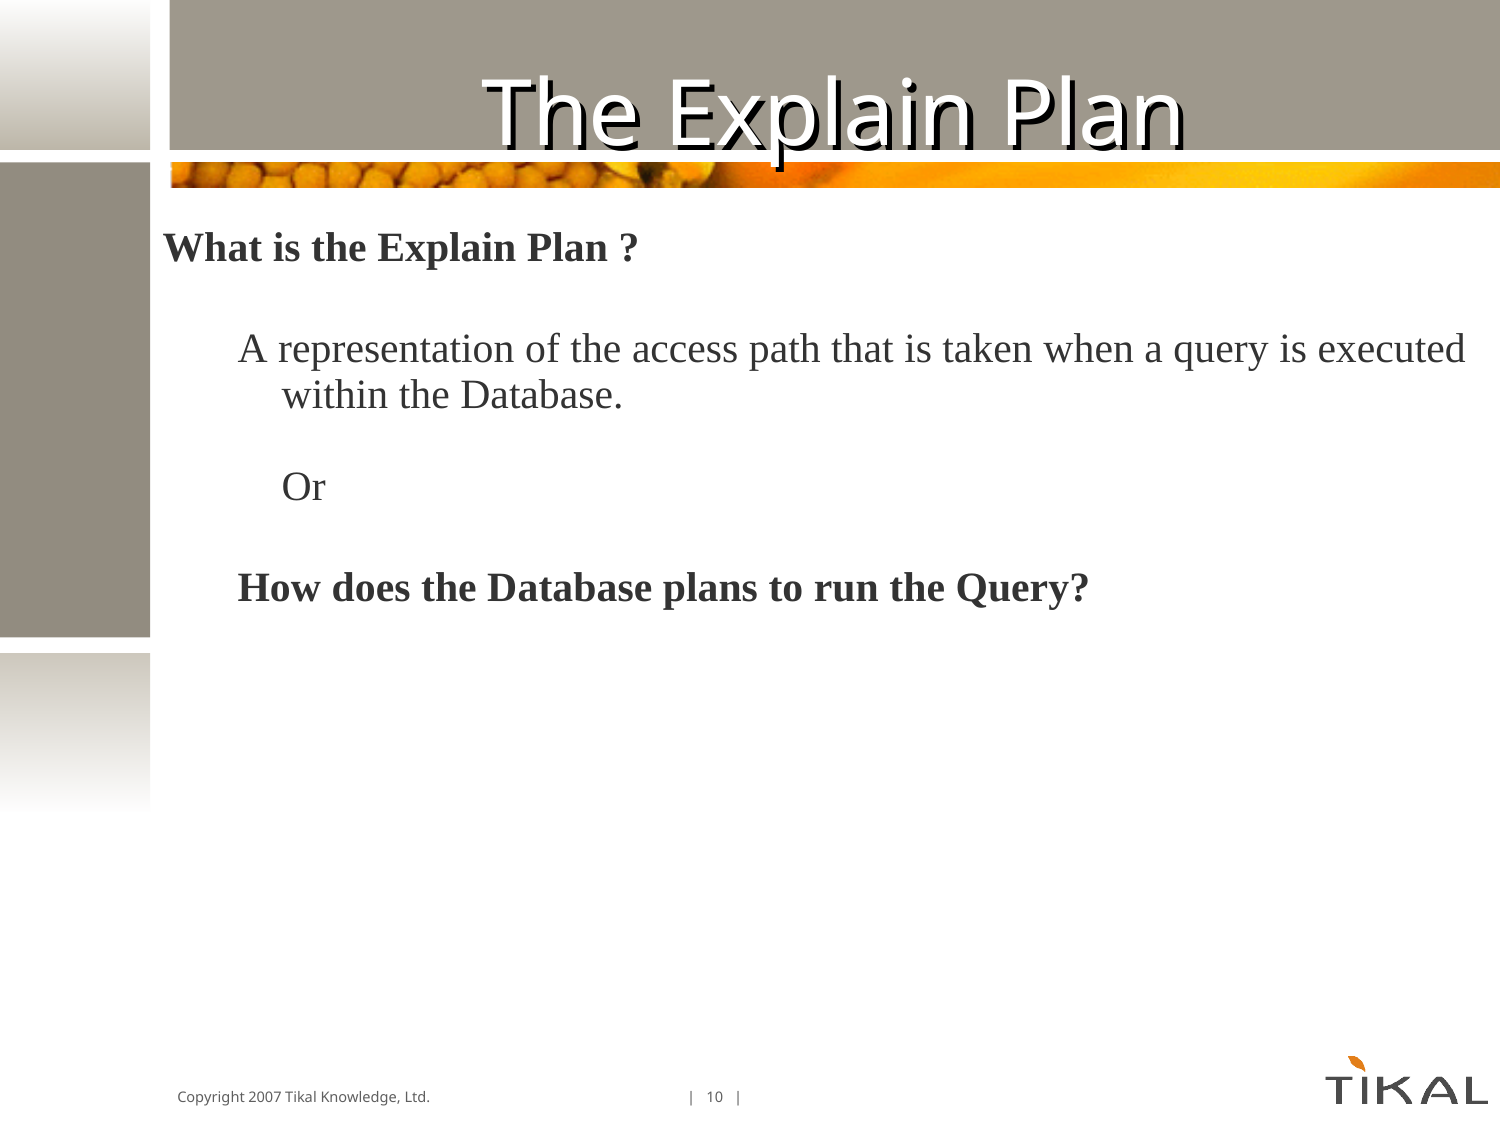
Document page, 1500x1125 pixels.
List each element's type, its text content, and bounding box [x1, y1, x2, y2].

list What is the Explain Plan ? A representation of the access path that is taken when a query is executed within the Database. Or How does the Database plans to run the Query? [162, 224, 1473, 1021]
title The Explain Plan [169, 0, 1499, 221]
picture [1312, 1034, 1500, 1125]
